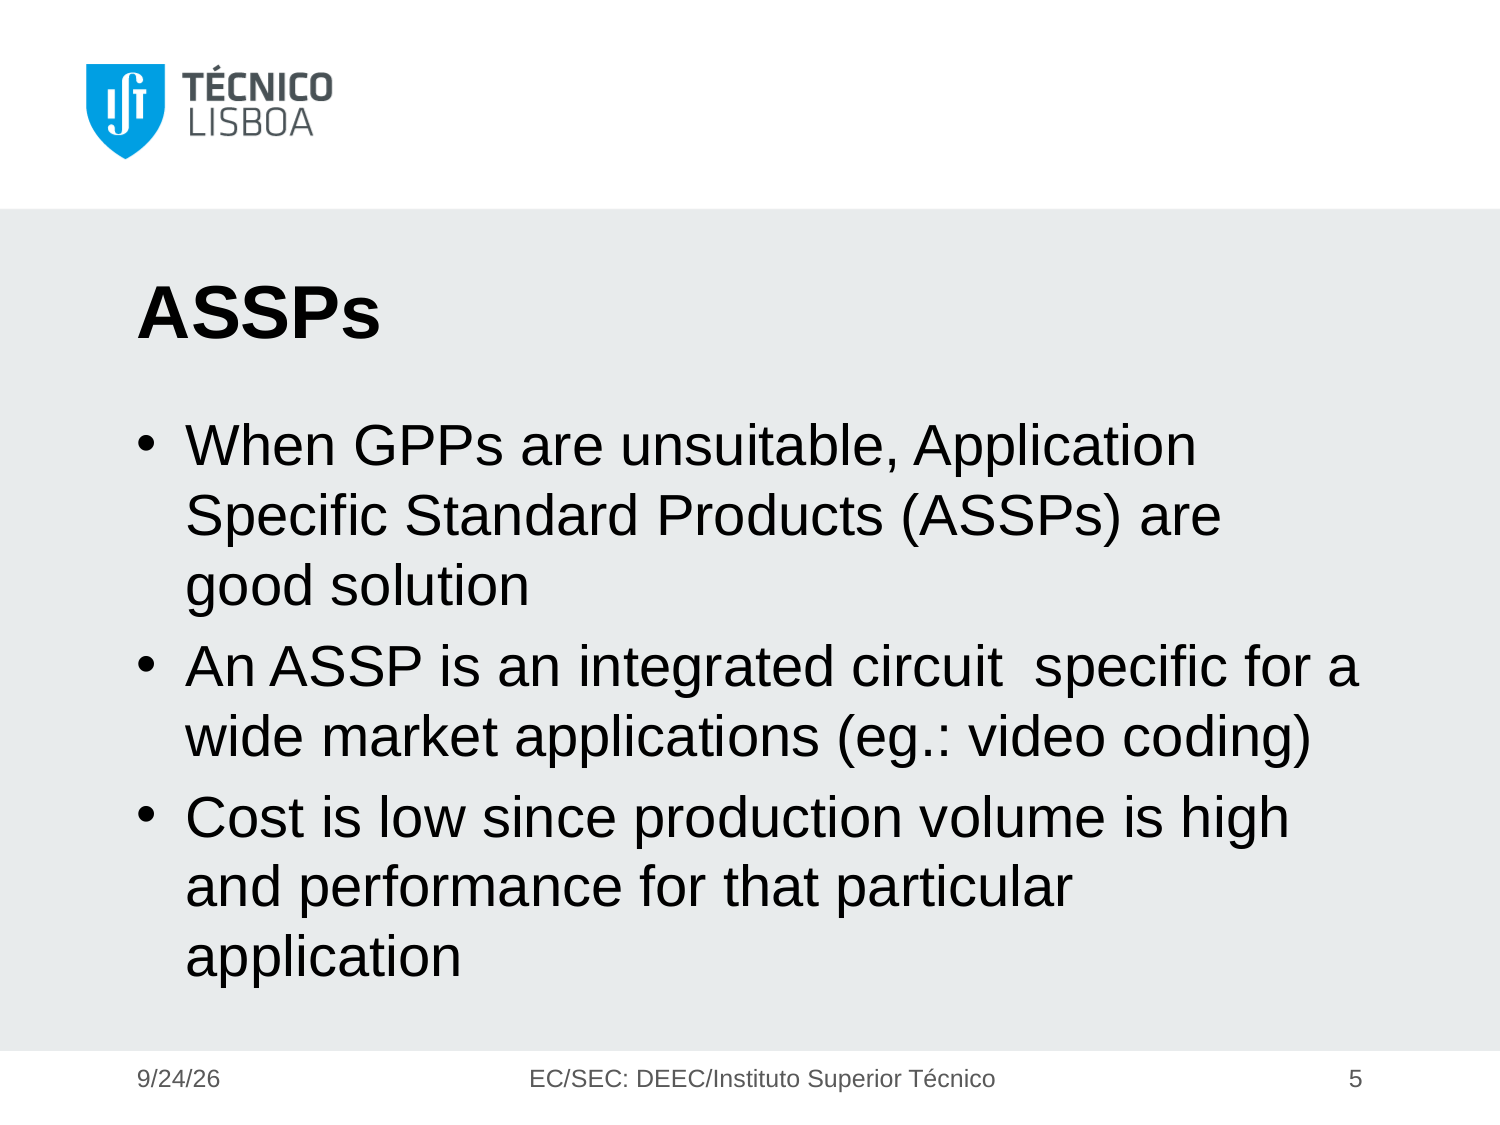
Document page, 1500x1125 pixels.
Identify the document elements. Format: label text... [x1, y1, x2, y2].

picture [0, 0, 1500, 1125]
footer EC/SEC: DEEC/Instituto Superior Técnico [512, 1052, 1021, 1103]
slide_number <number> [1077, 1052, 1378, 1103]
slide_number 10/8/18 [121, 1052, 425, 1103]
title ASSPs [121, 237, 1378, 381]
list When GPPs are unsuitable, Application Specific Standard Products (ASSPs) are good solution An ASSP is an integrated circuit specific for a wide market applications (eg.: video coding) Cost is low since production volume is high and performance for that particular application [121, 400, 1378, 1005]
